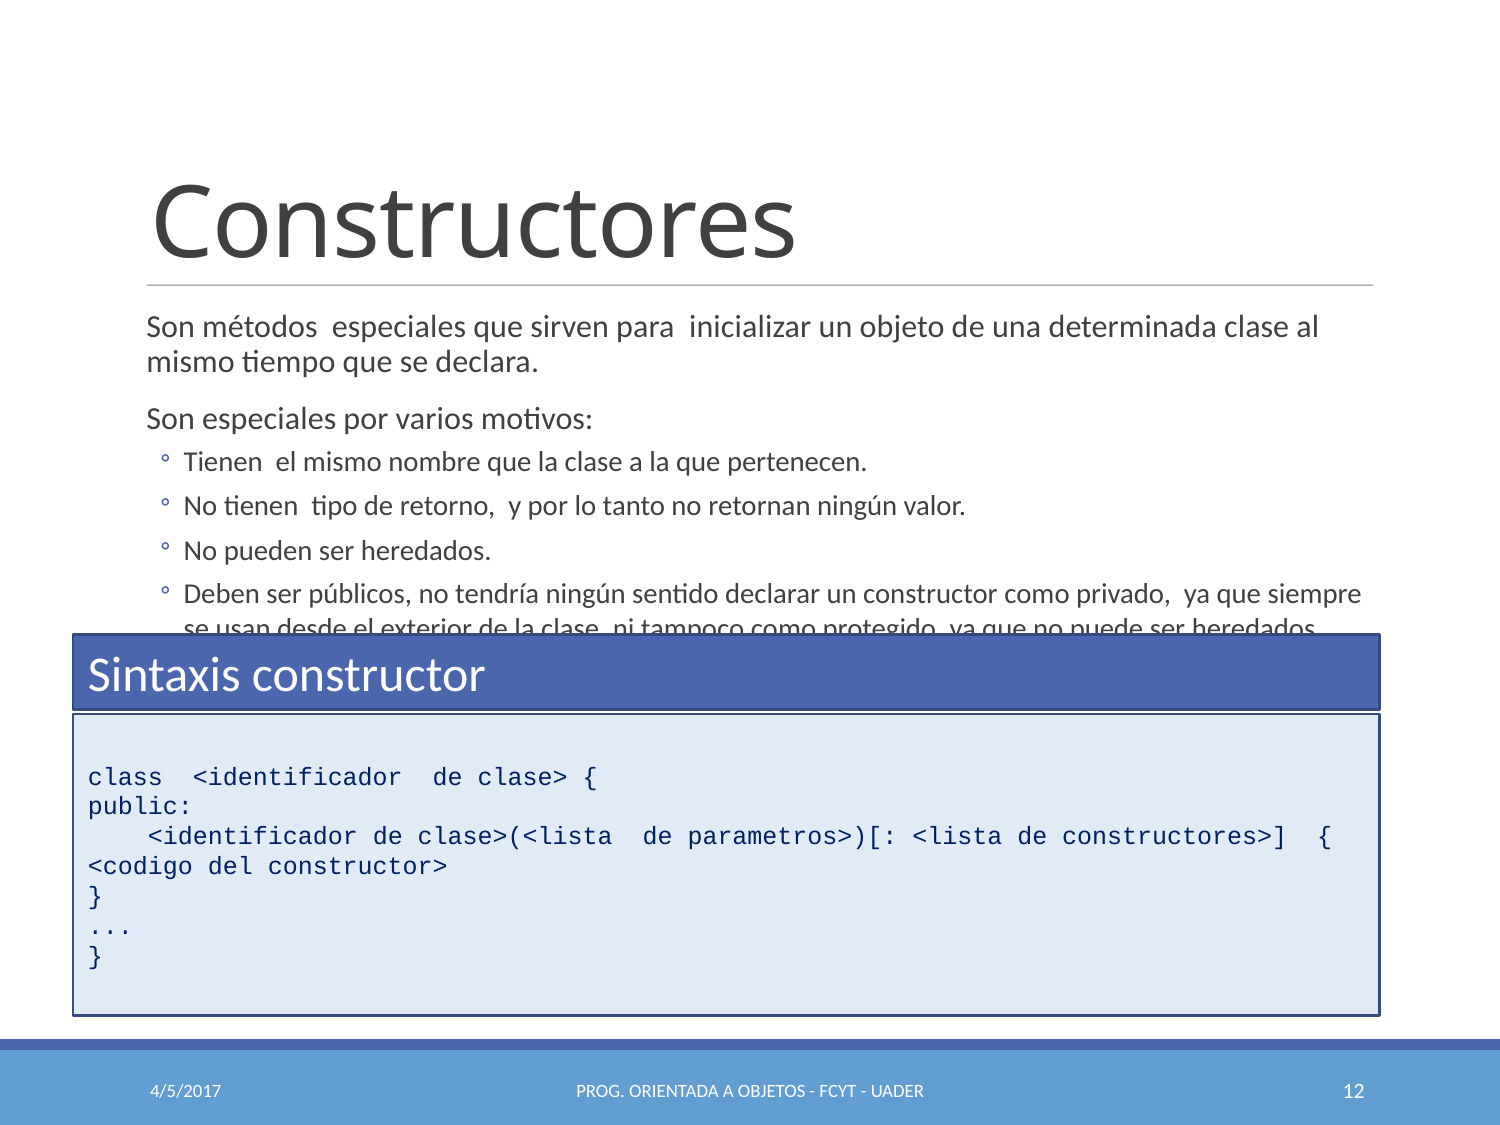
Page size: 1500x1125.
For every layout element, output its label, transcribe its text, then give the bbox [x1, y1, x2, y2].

list Son métodos especiales que sirven para inicializar un objeto de una determinada clase al mismo tiempo que se declara. Son especiales por varios motivos: Tienen el mismo nombre que la clase a la que pertenecen. No tienen tipo de retorno, y por lo tanto no retornan ningún valor. No pueden ser heredados. Deben ser públicos, no tendría ningún sentido declarar un constructor como privado, ya que siempre se usan desde el exterior de la clase, ni tampoco como protegido, ya que no puede ser heredados. [135, 302, 1373, 634]
text_box Sintaxis constructor [73, 634, 1380, 710]
title Constructores [135, 47, 1373, 285]
slide_number 4/5/2017 [135, 1059, 440, 1120]
footer Prog. Orientada a Objetos - FCyT - UADER [453, 1059, 1047, 1120]
text_box class <identificador de clase> { public: <identificador de clase>(<lista de parametros>)[: <lista de constructores>] { <codigo del constructor> } ... } [73, 714, 1380, 1016]
slide_number <número> [1218, 1059, 1380, 1120]
